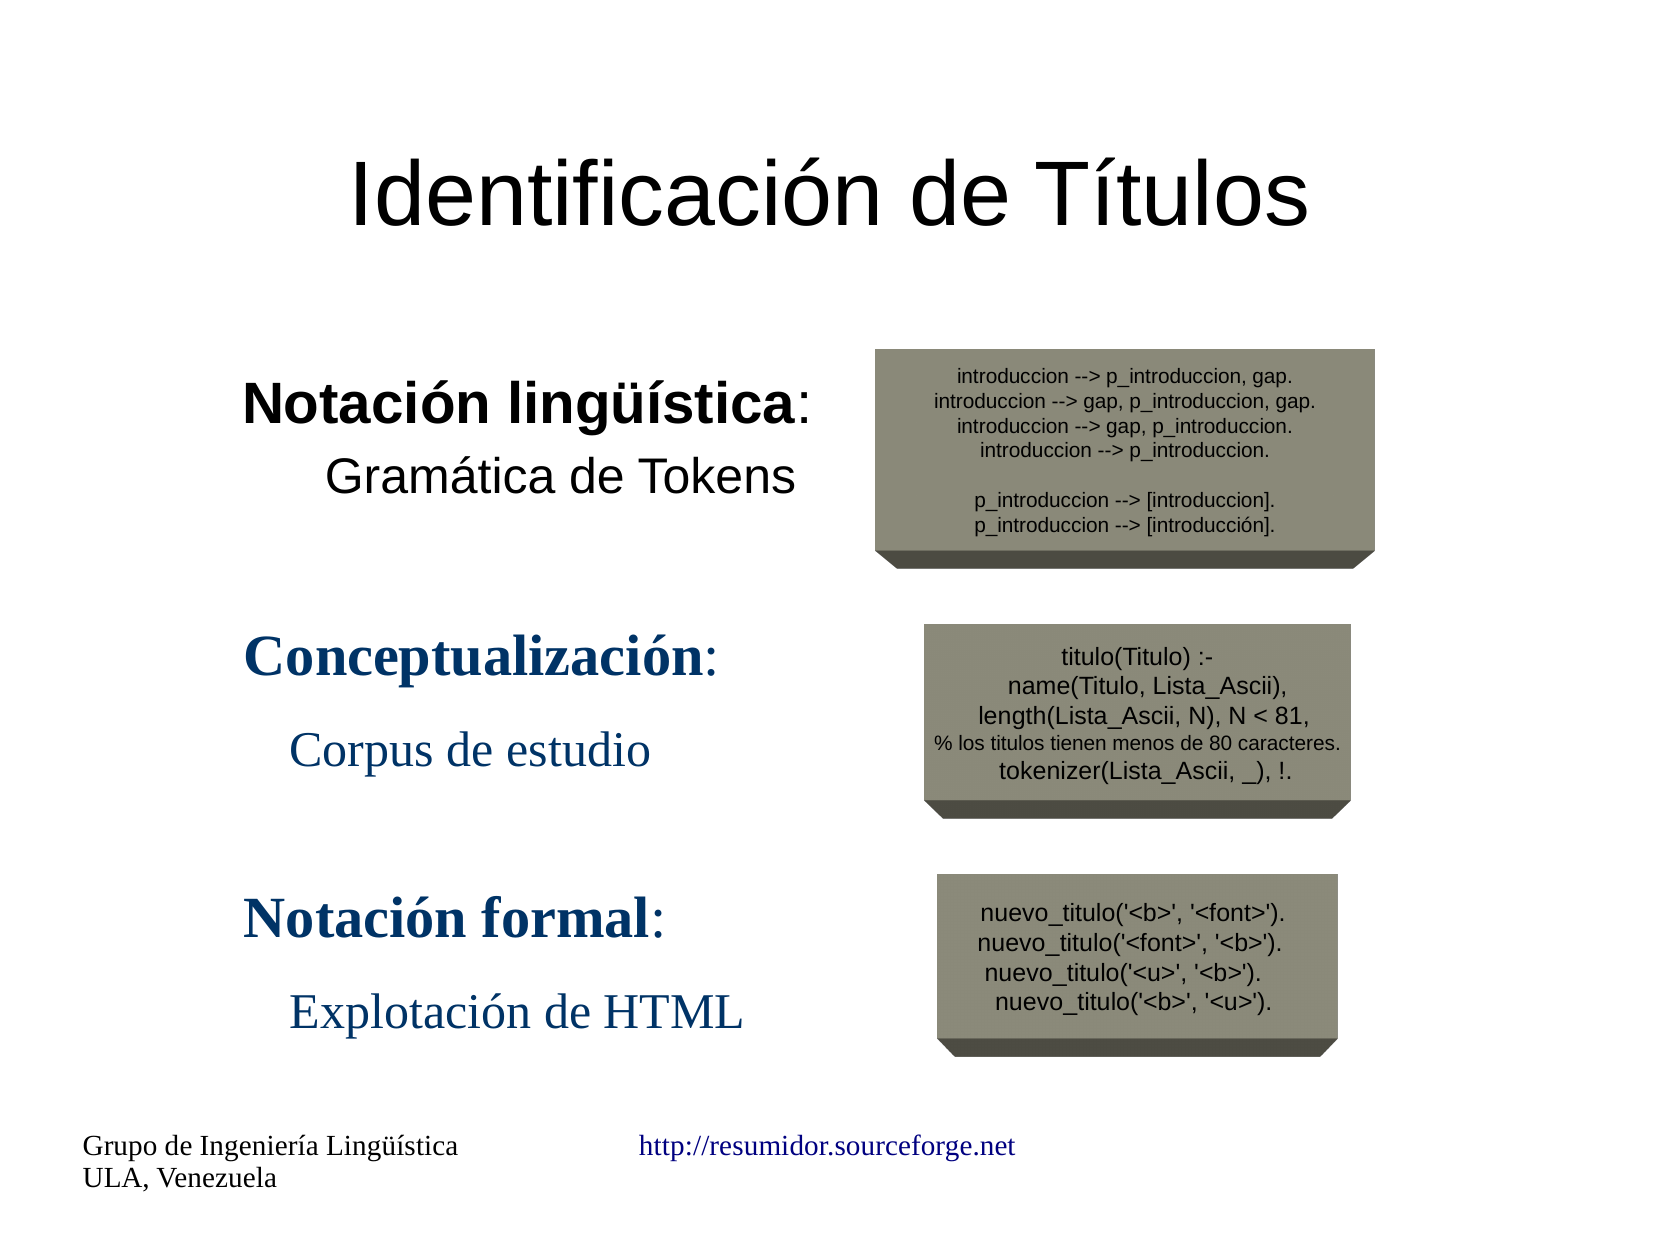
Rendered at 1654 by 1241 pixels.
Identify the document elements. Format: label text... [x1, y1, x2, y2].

text_box nuevo_titulo('<b>', '<font>'). nuevo_titulo('<font>', '<b>'). nuevo_titulo('<u>', '<b>'). nuevo_titulo('<b>', '<u>'). [937, 875, 1338, 1038]
text_box Notación formal: Explotación de HTML [125, 875, 876, 1051]
text_box Conceptualización: Corpus de estudio [125, 612, 876, 788]
title Identificación de Títulos [225, 99, 1436, 288]
text_box introduccion --> p_introduccion, gap. introduccion --> gap, p_introduccion, gap. introduccion --> gap, p_introduccion. introduccion --> p_introduccion. p_introduccion --> [introduccion]. p_introduccion --> [introducción]. [875, 350, 1375, 550]
list Notación lingüística: Gramática de Tokens [132, 363, 1439, 1088]
text_box titulo(Titulo) :- name(Titulo, Lista_Ascii), length(Lista_Ascii, N), N < 81, % los titulos tienen menos de 80 caracteres. tokenizer(Lista_Ascii, _), !. [924, 624, 1351, 801]
